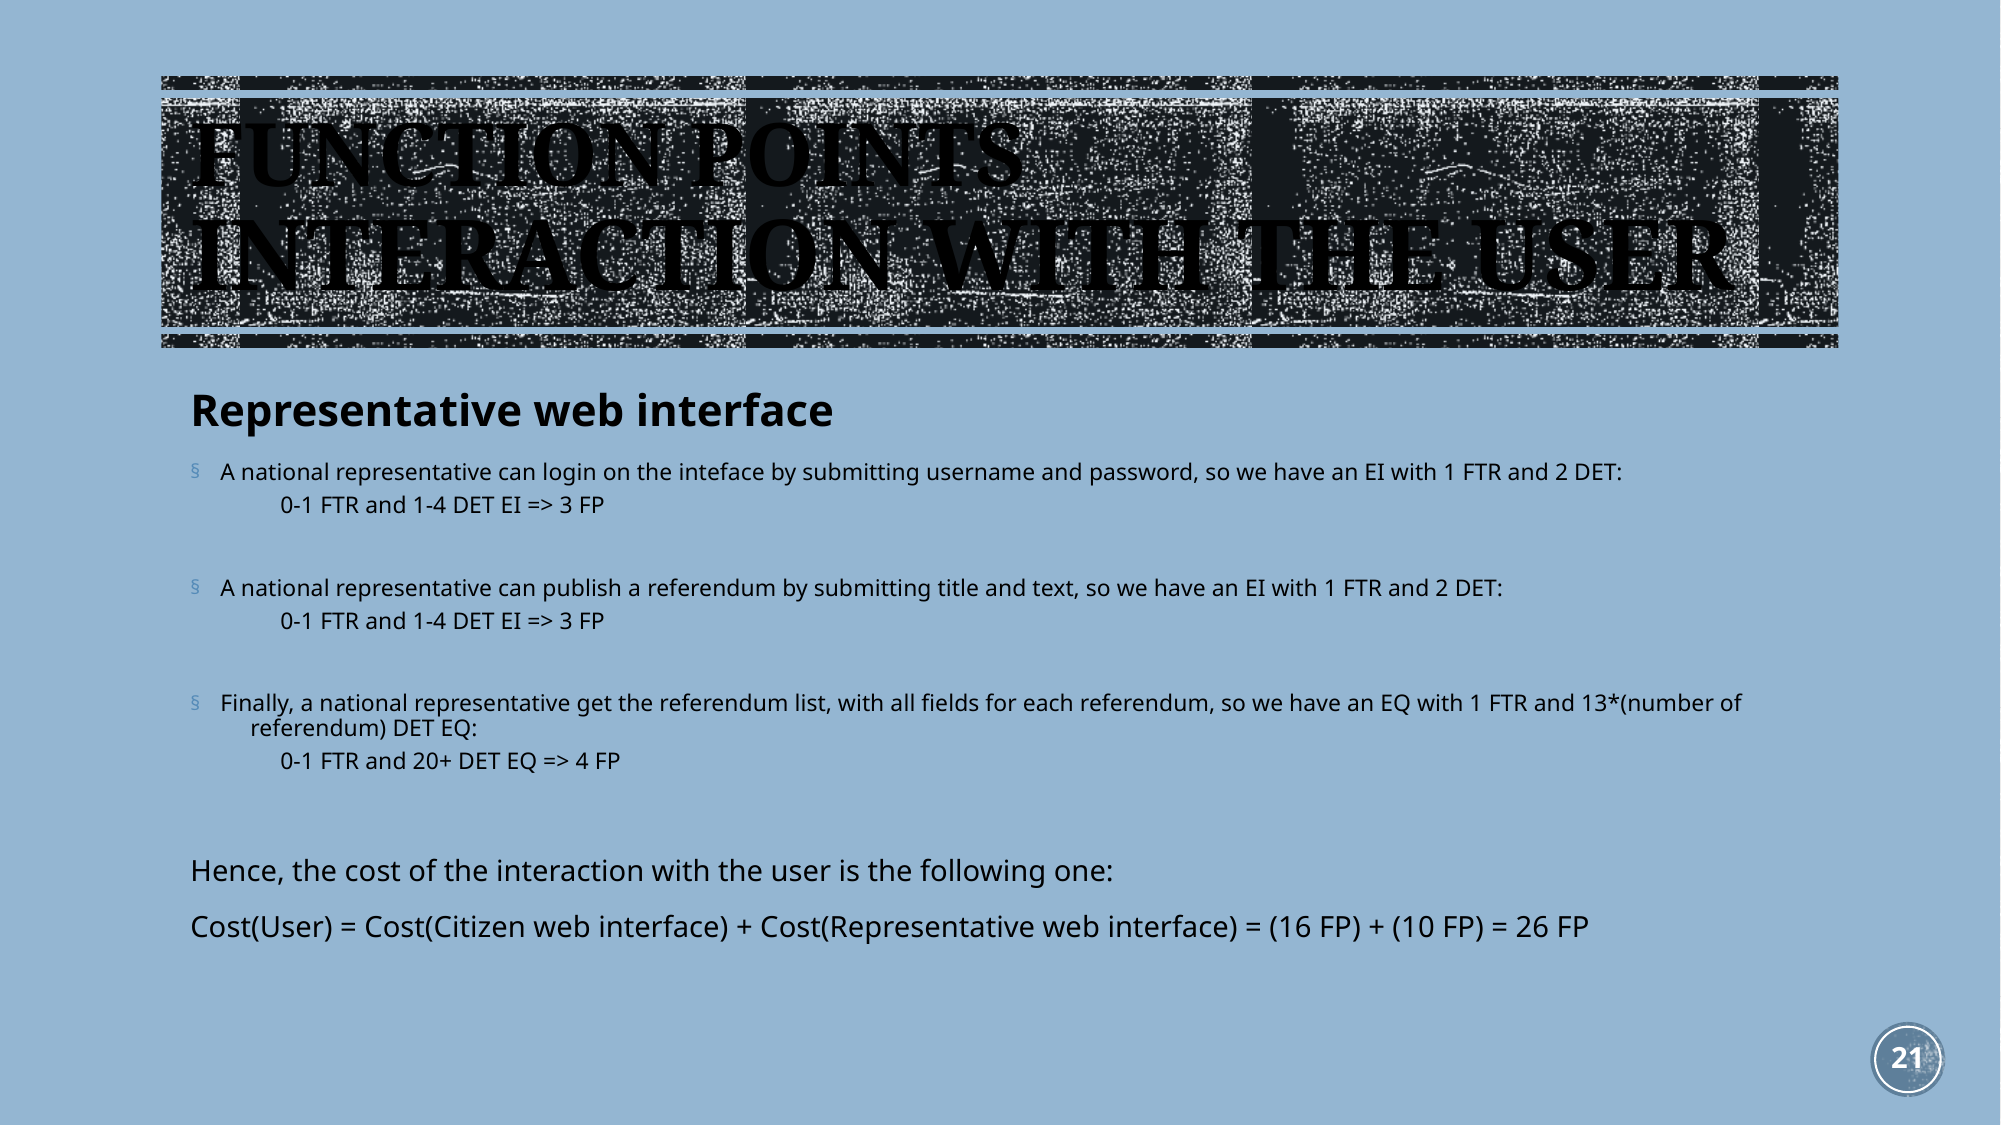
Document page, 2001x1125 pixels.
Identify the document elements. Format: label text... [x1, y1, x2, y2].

list Representative web interface A national representative can login on the inteface by submitting username and password, so we have an EI with 1 FTR and 2 DET: 0-1 FTR and 1-4 DET EI => 3 FP A national representative can publish a referendum by submitting title and text, so we have an EI with 1 FTR and 2 DET: 0-1 FTR and 1-4 DET EI => 3 FP Finally, a national representative get the referendum list, with all fields for each referendum, so we have an EQ with 1 FTR and 13*(number of referendum) DET EQ: 0-1 FTR and 20+ DET EQ => 4 FP Hence, the cost of the interaction with the user is the following one: Cost(User) = Cost(Citizen web interface) + Cost(Representative web interface) = (16 FP) + (10 FP) = 26 FP [175, 380, 1826, 1013]
title Function points Interaction with the user [175, 79, 1826, 344]
slide_number 21 [1855, 1028, 1961, 1089]
text_box [0, 0, 2000, 1125]
